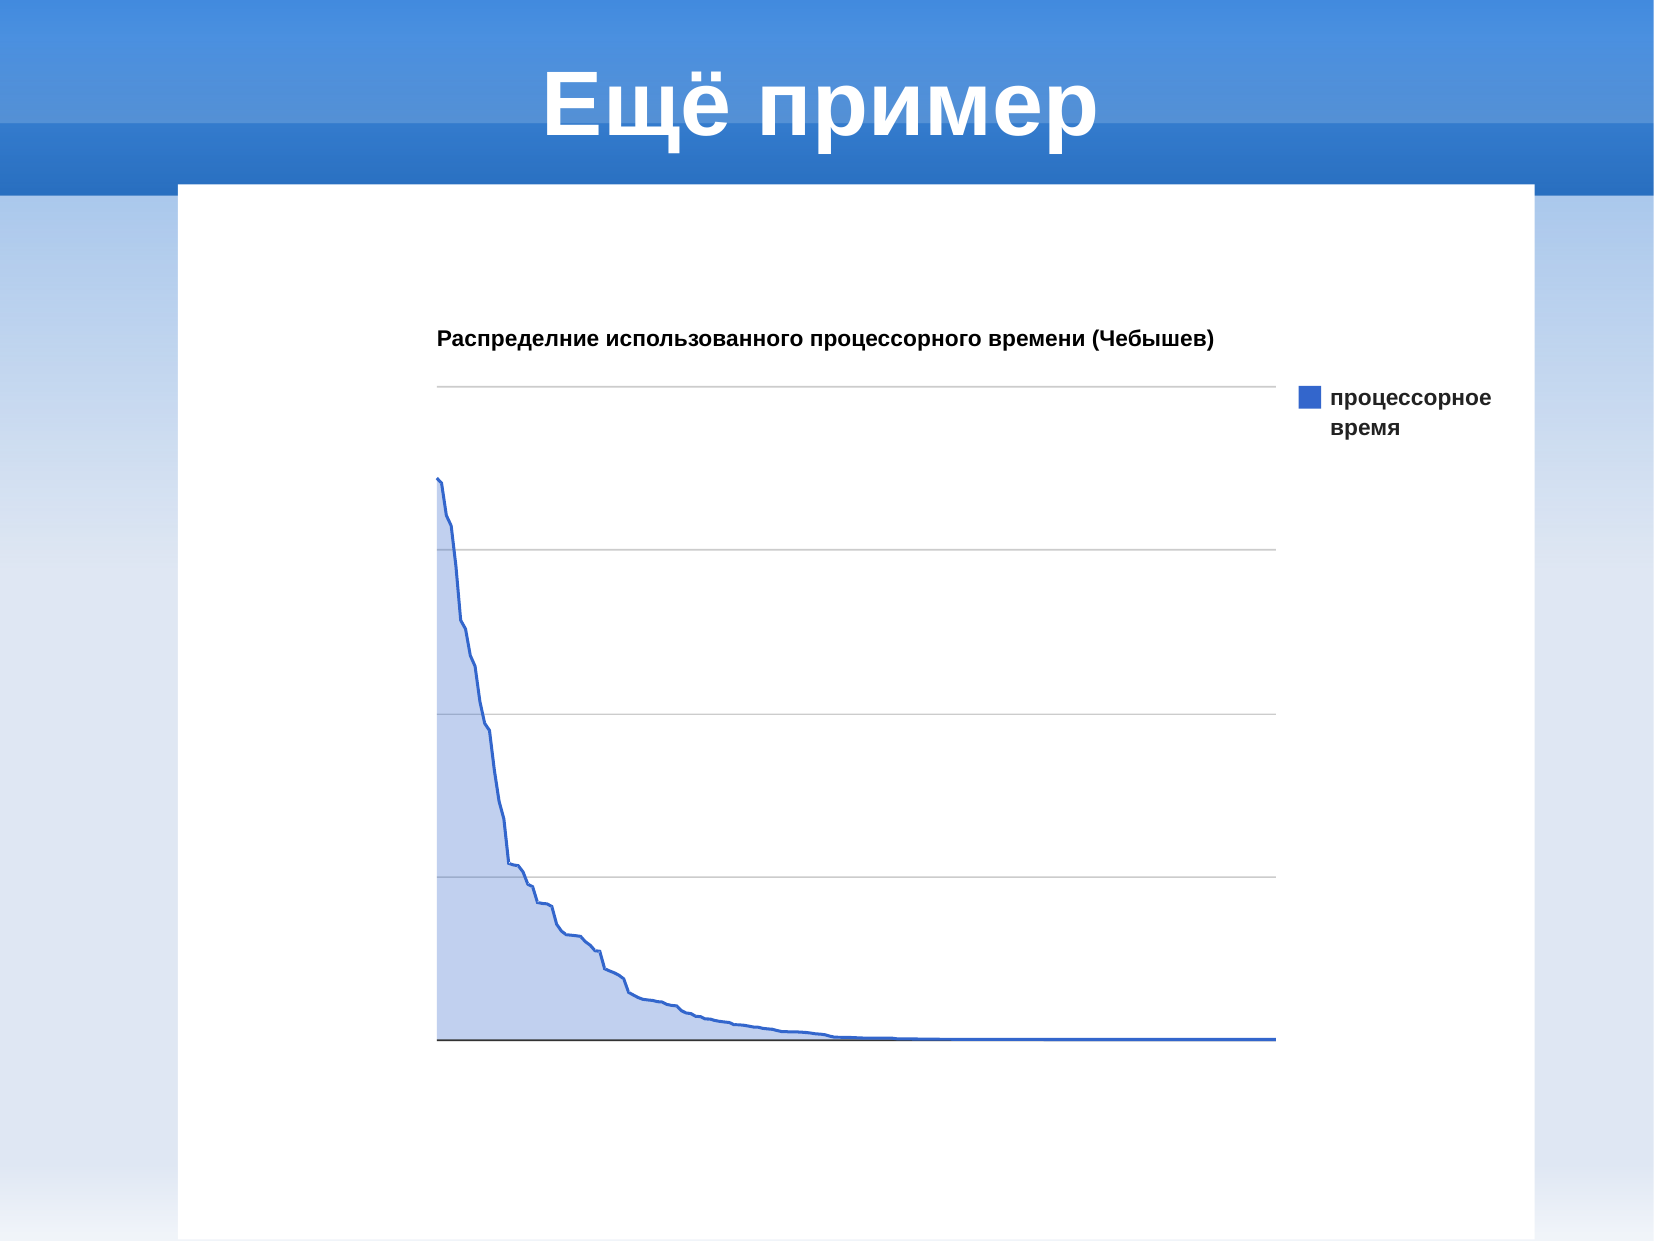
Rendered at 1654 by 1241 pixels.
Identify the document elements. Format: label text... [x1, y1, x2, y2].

title Ещё пример [76, 0, 1565, 208]
picture [0, 0, 1654, 1241]
